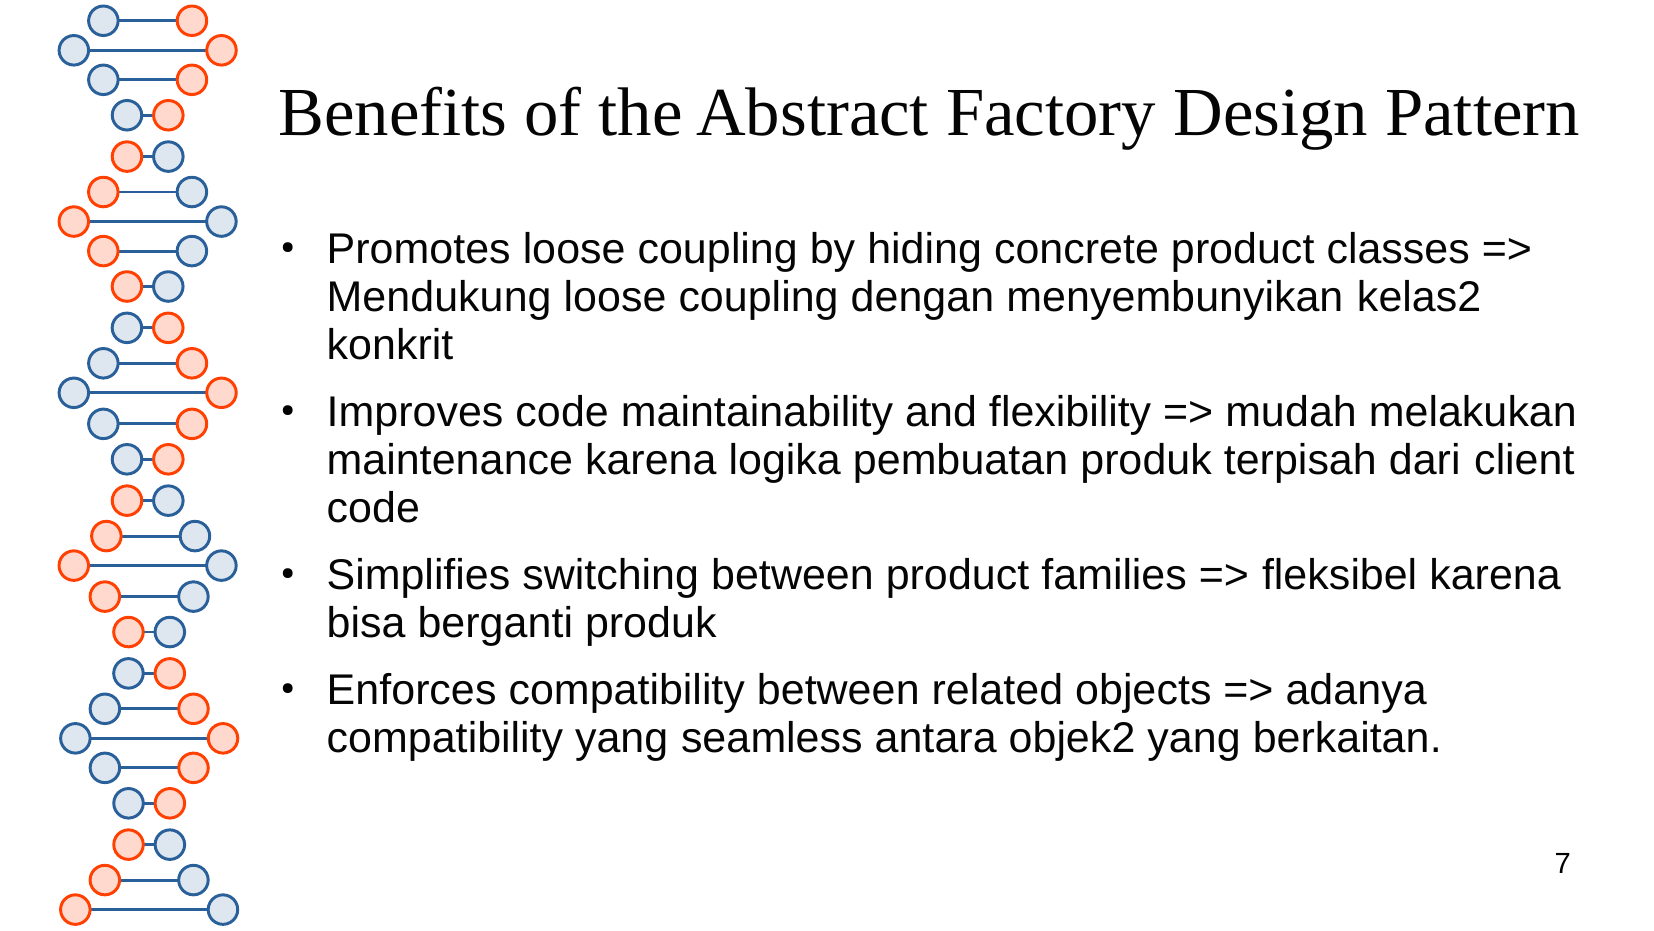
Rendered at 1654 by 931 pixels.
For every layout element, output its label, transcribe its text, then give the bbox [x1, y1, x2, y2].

list Promotes loose coupling by hiding concrete product classes => Mendukung loose coupling dengan menyembunyikan kelas2 konkrit Improves code maintainability and flexibility => mudah melakukan maintenance karena logika pembuatan produk terpisah dari client code Simplifies switching between product families => fleksibel karena bisa berganti produk Enforces compatibility between related objects => adanya compatibility yang seamless antara objek2 yang berkaitan. [265, 224, 1595, 764]
title Benefits of the Abstract Factory Design Pattern [265, 35, 1595, 189]
